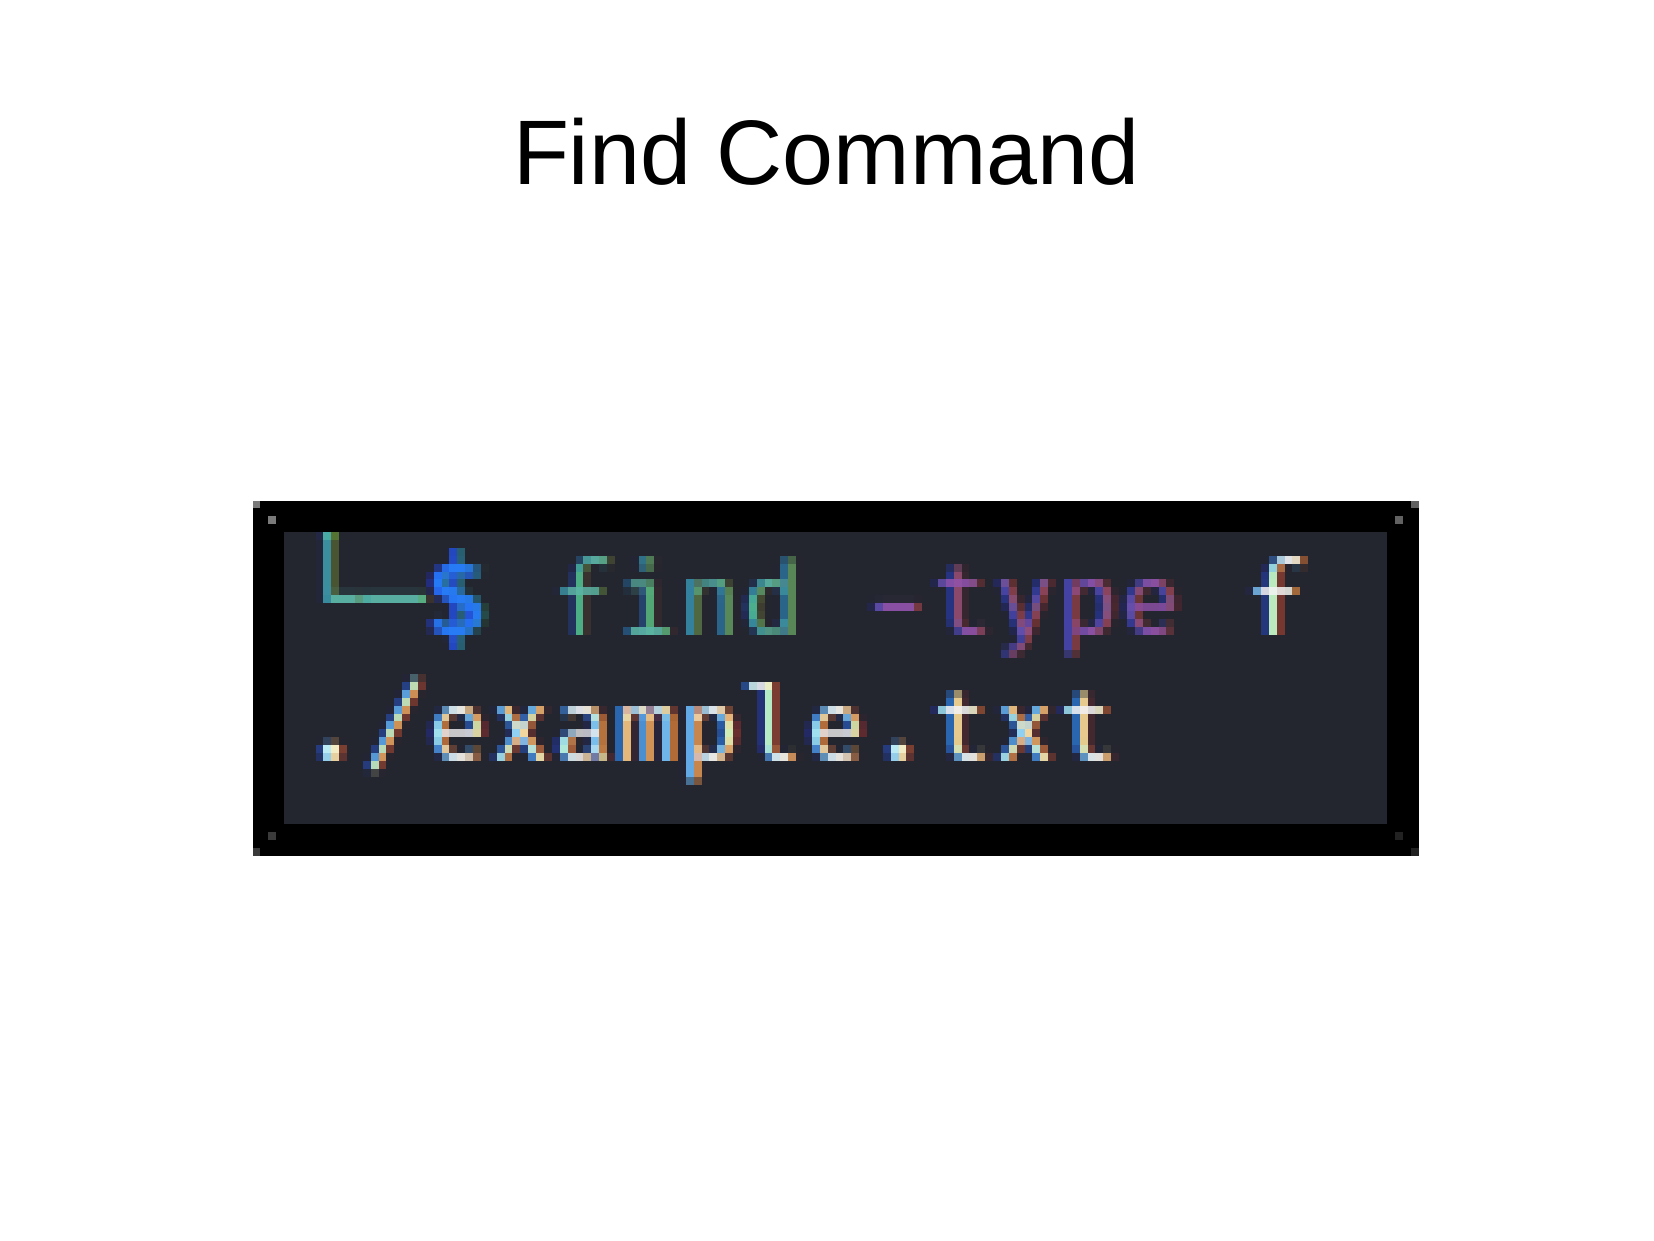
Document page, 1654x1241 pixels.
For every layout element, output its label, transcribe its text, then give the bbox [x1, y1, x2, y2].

title Find Command [82, 49, 1571, 257]
picture [253, 501, 1419, 856]
